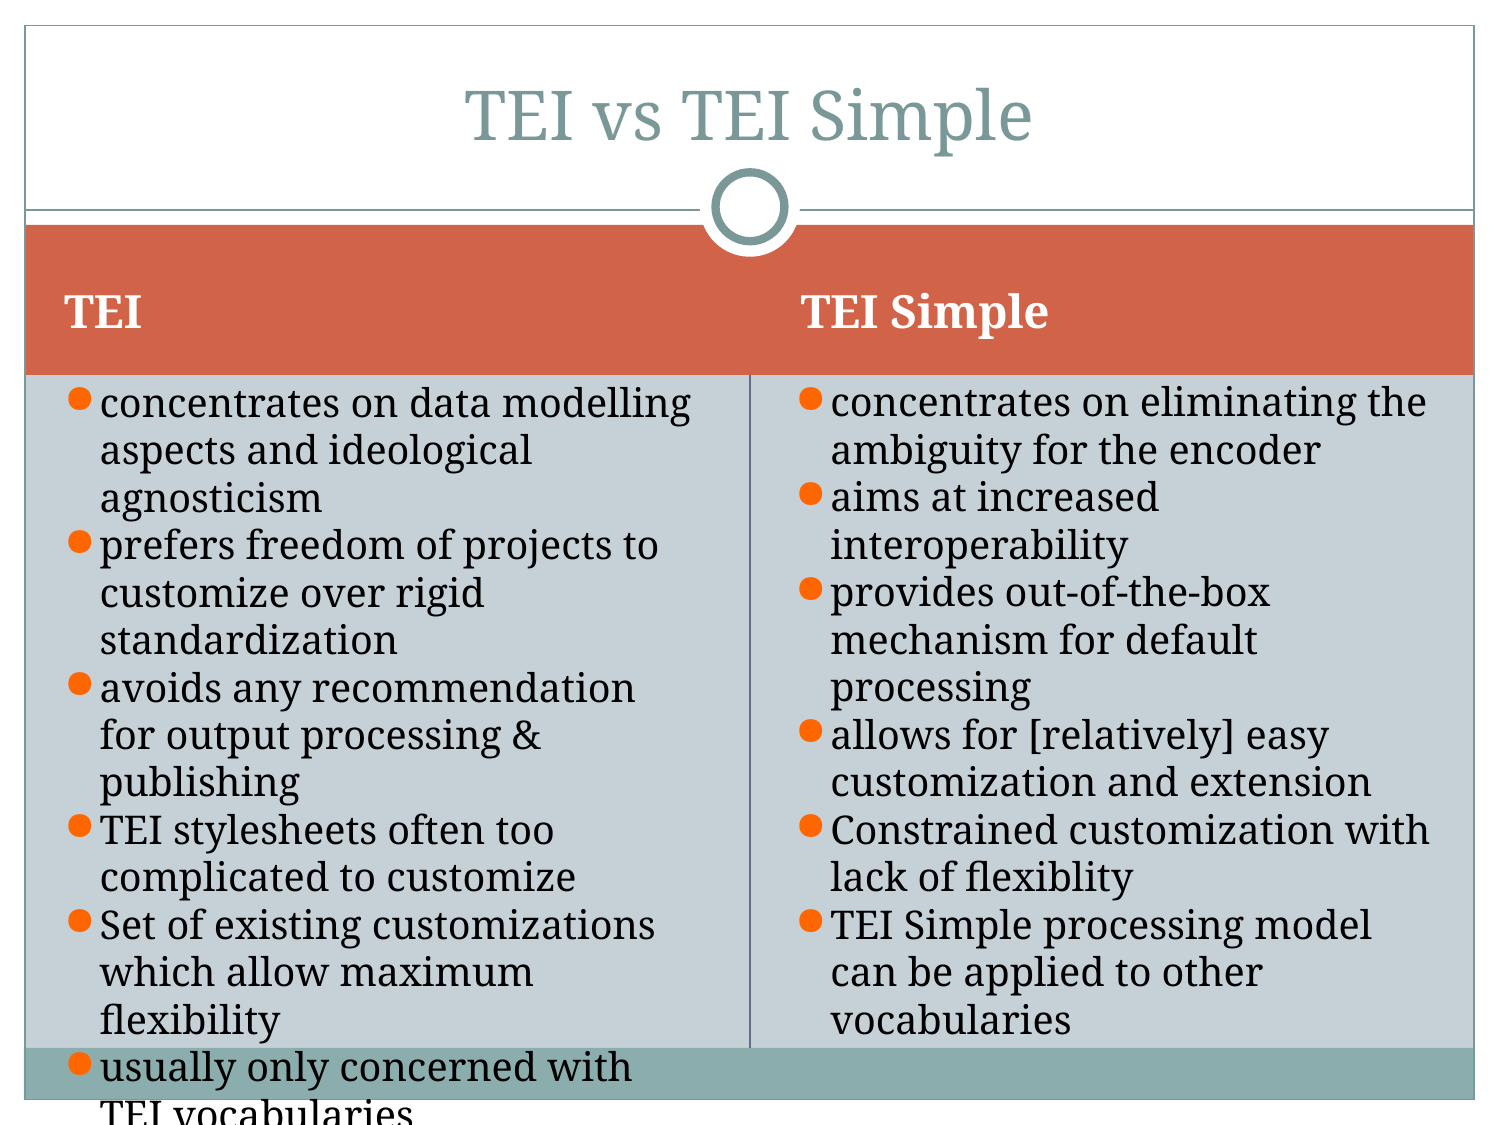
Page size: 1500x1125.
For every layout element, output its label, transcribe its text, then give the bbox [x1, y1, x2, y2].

text_box TEI [49, 249, 713, 370]
text_box concentrates on eliminating the ambiguity for the encoder aims at increased interoperability provides out-of-the-box mechanism for default processing allows for [relatively] easy customization and extension Constrained customization with lack of flexiblity TEI Simple processing model can be applied to other vocabularies [787, 369, 1450, 1033]
text_box concentrates on data modelling aspects and ideological agnosticism prefers freedom of projects to customize over rigid standardization avoids any recommendation for output processing & publishing TEI stylesheets often too complicated to customize Set of existing customizations which allow maximum flexibility usually only concerned with TEI vocabularies [49, 370, 713, 1032]
text_box TEI Simple [785, 249, 1449, 370]
text_box TEI vs TEI Simple [49, 37, 1450, 162]
